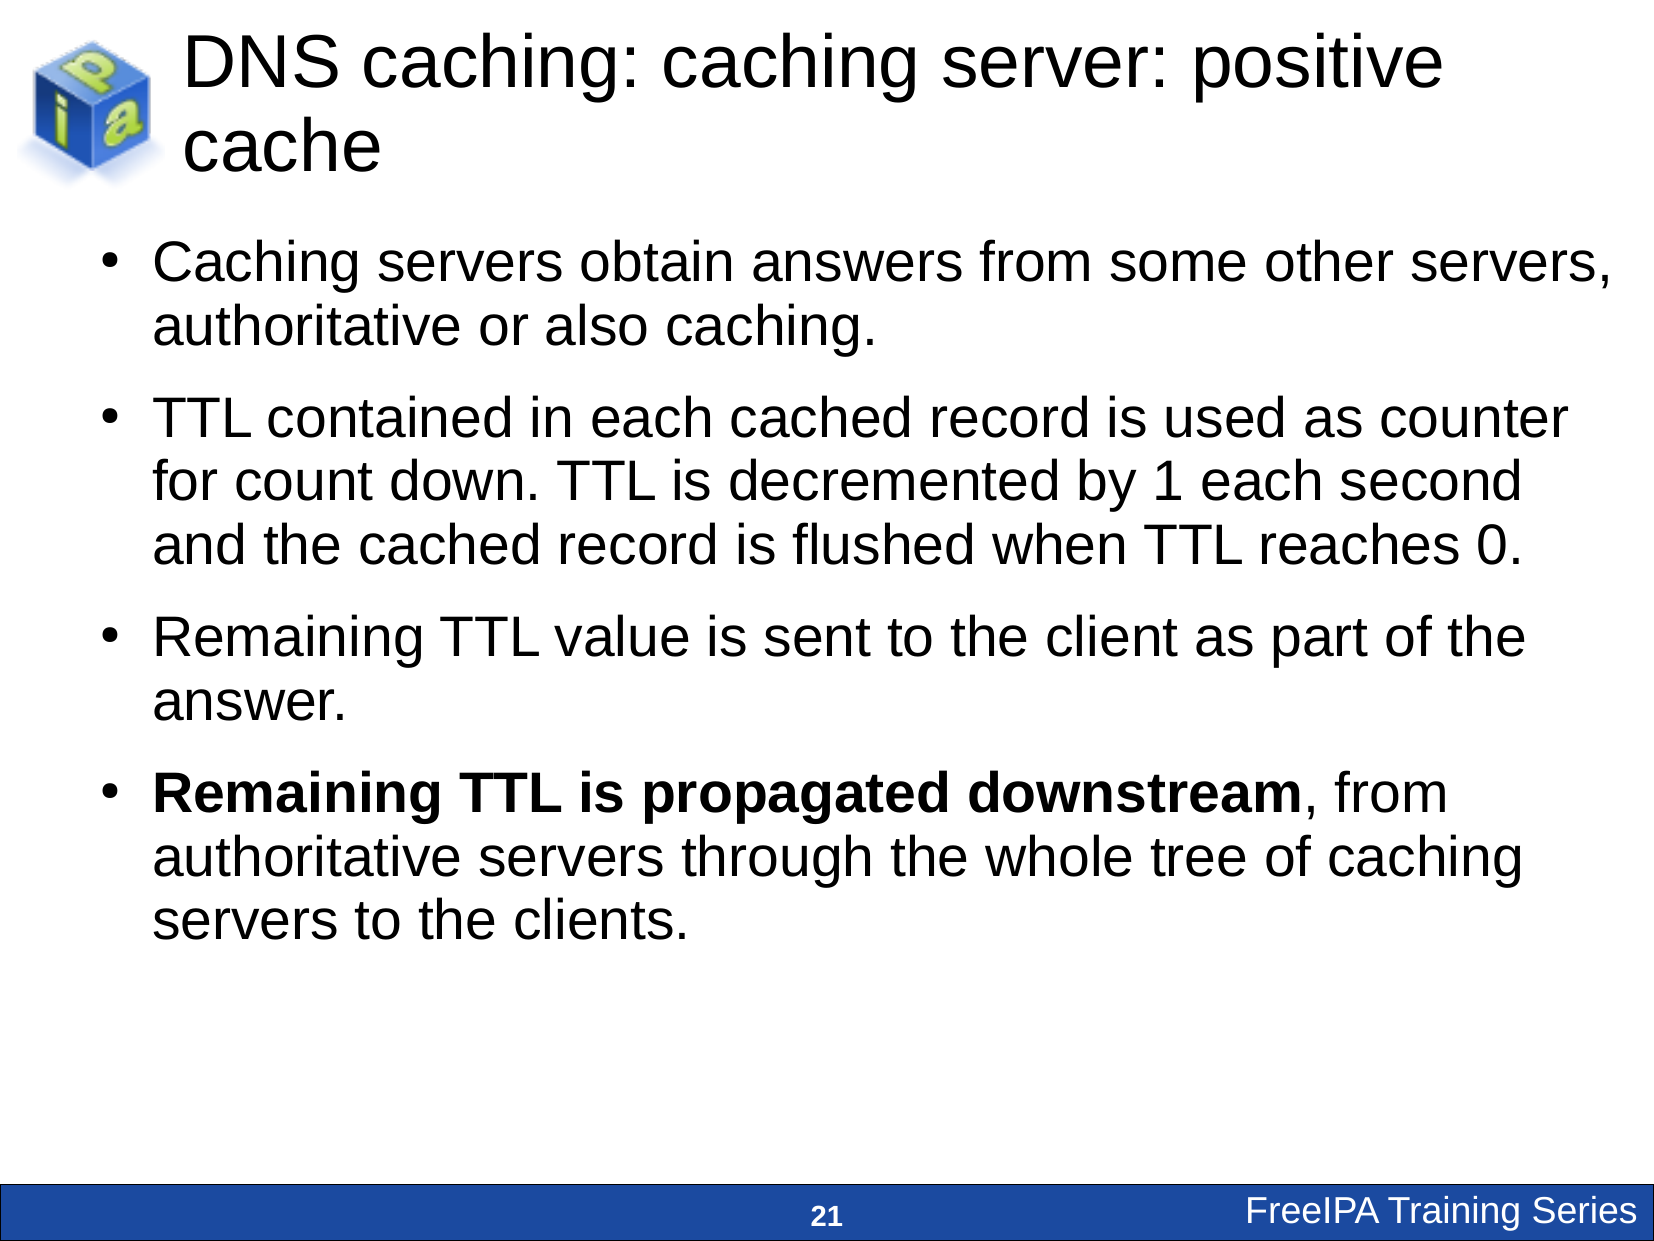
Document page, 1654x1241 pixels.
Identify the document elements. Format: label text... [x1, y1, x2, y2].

picture [17, 34, 165, 193]
title DNS caching: caching server: positive cache [182, 19, 1579, 188]
list Caching servers obtain answers from some other servers, authoritative or also caching. TTL contained in each cached record is used as counter for count down. TTL is decremented by 1 each second and the cached record is flushed when TTL reaches 0. Remaining TTL value is sent to the client as part of the answer. Remaining TTL is propagated downstream, from authoritative servers through the whole tree of caching servers to the clients. [82, 230, 1618, 958]
